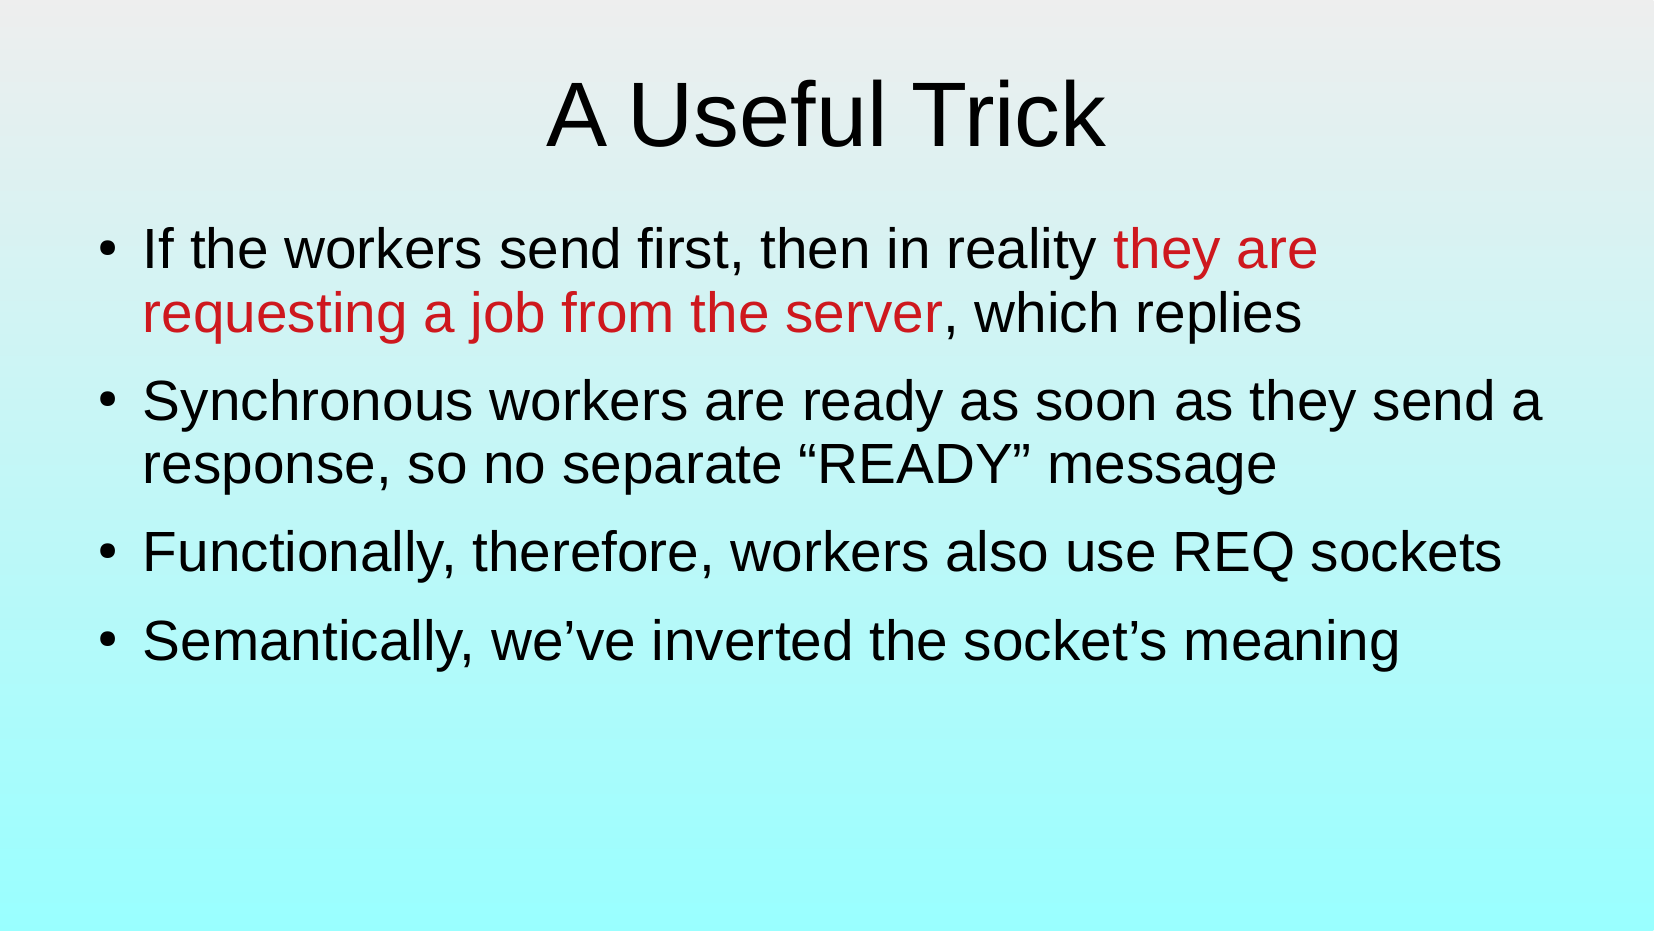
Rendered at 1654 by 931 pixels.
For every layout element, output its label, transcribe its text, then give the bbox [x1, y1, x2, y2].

title A Useful Trick [82, 37, 1571, 193]
list If the workers send first, then in reality they are requesting a job from the server, which replies Synchronous workers are ready as soon as they send a response, so no separate “READY” message Functionally, therefore, workers also use REQ sockets Semantically, we’ve inverted the socket’s meaning [82, 217, 1571, 758]
